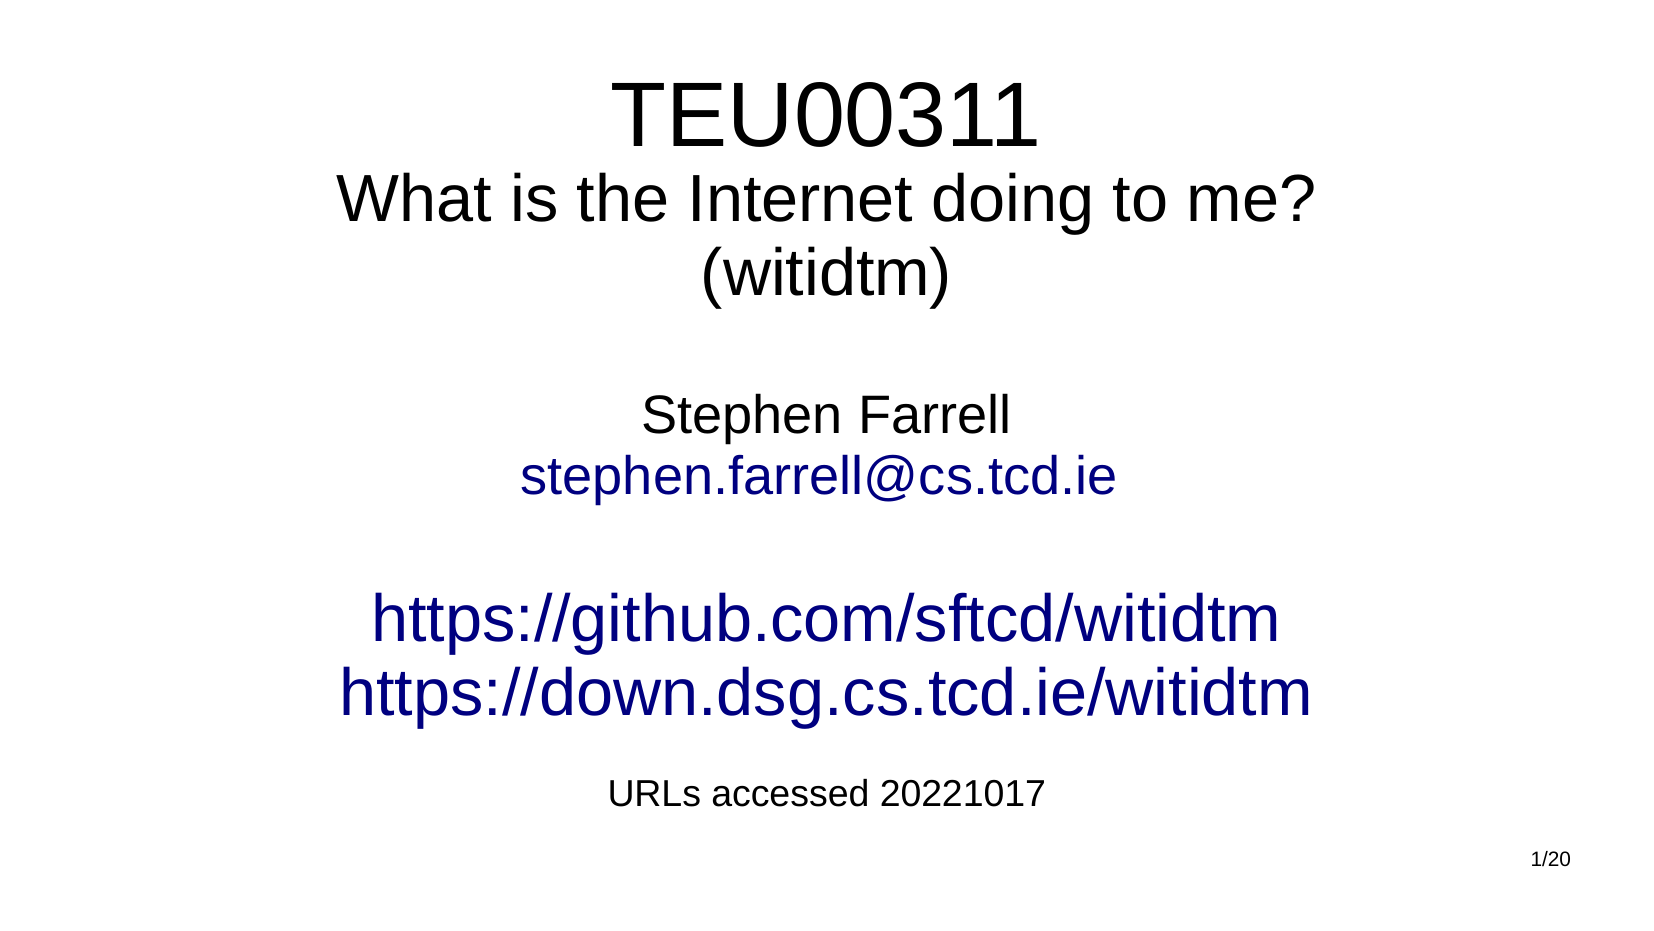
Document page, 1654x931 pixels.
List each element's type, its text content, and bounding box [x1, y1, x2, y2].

subtitle What is the Internet doing to me? (witidtm) Stephen Farrell stephen.farrell@cs.tcd.ie https://github.com/sftcd/witidtm https://down.dsg.cs.tcd.ie/witidtm URLs accessed 20221017 [82, 144, 1571, 831]
title TEU00311 [82, 37, 1571, 144]
